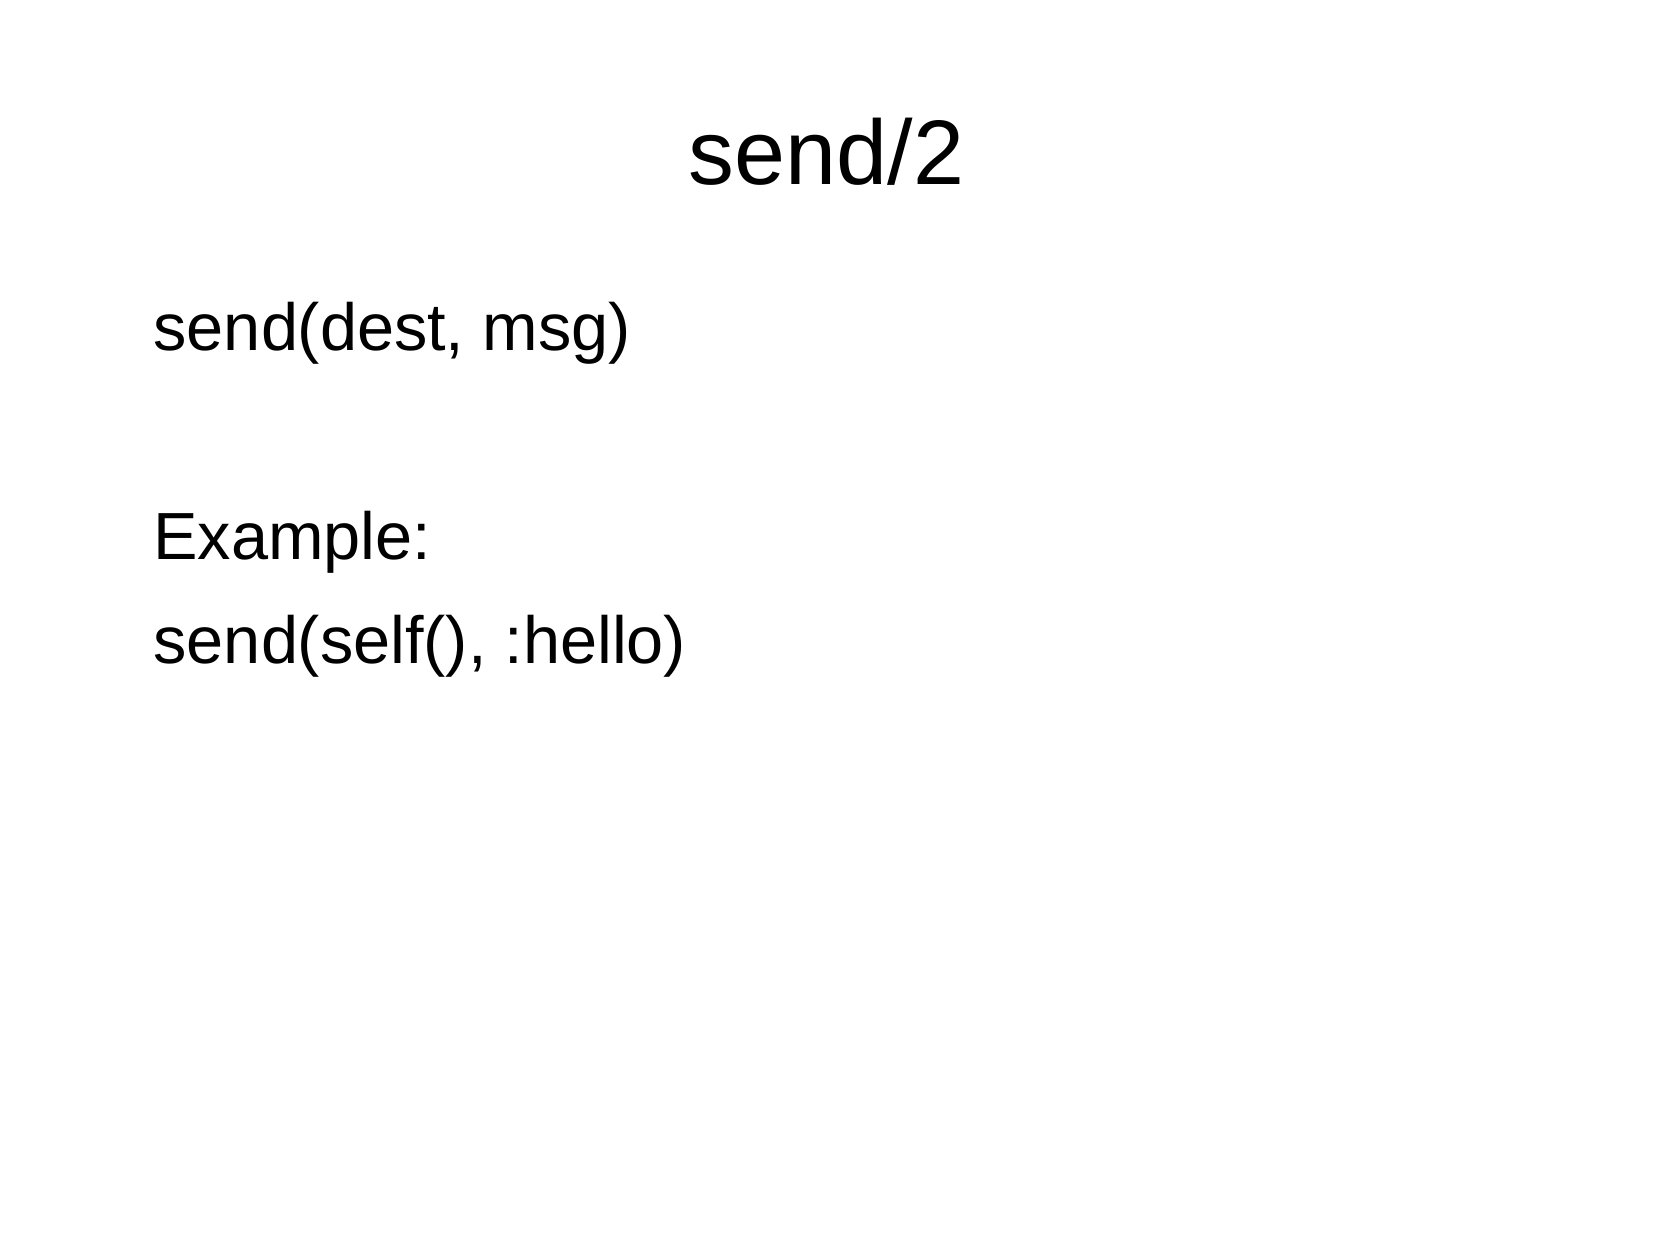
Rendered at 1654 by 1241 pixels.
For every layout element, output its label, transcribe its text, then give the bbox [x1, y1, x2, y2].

title send/2 [82, 49, 1571, 257]
list send(dest, msg) Example: send(self(), :hello) [82, 290, 1571, 1010]
